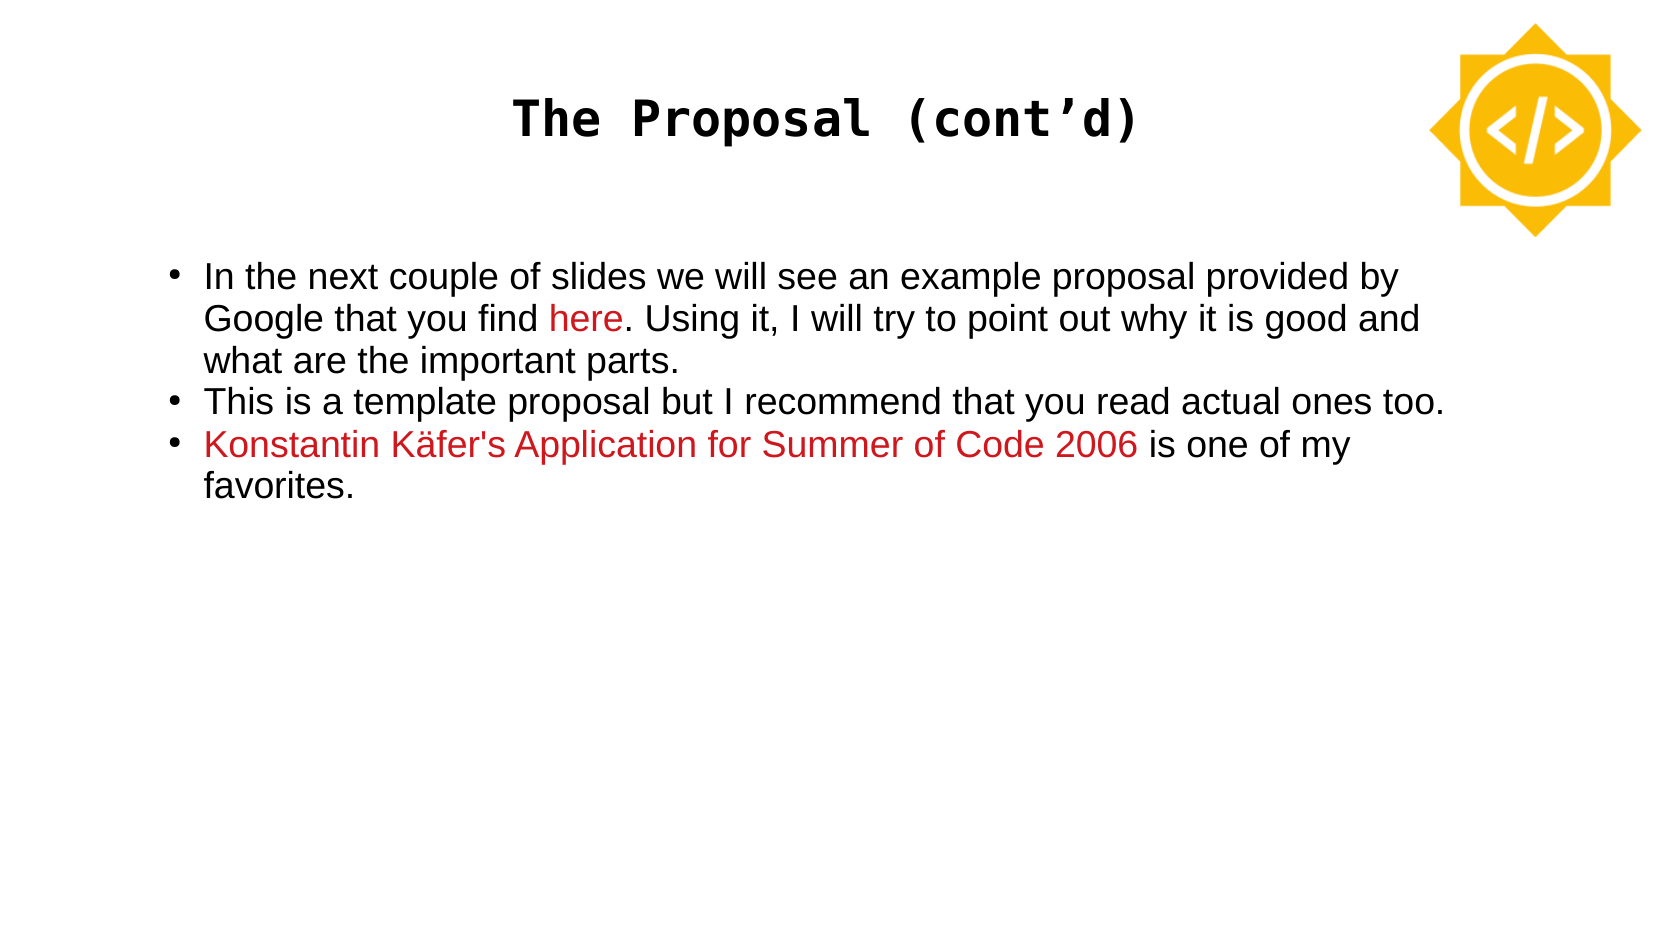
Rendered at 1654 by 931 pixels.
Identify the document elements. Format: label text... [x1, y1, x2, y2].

picture [1429, 23, 1642, 82]
text_box The Proposal (cont’d) [0, 82, 1654, 414]
text_box In the next couple of slides we will see an example proposal provided by Google that you find here. Using it, I will try to point out why it is good and what are the important parts. This is a template proposal but I recommend that you read actual ones too. Konstantin Käfer's Application for Summer of Code 2006 is one of my favorites. [153, 414, 1501, 839]
